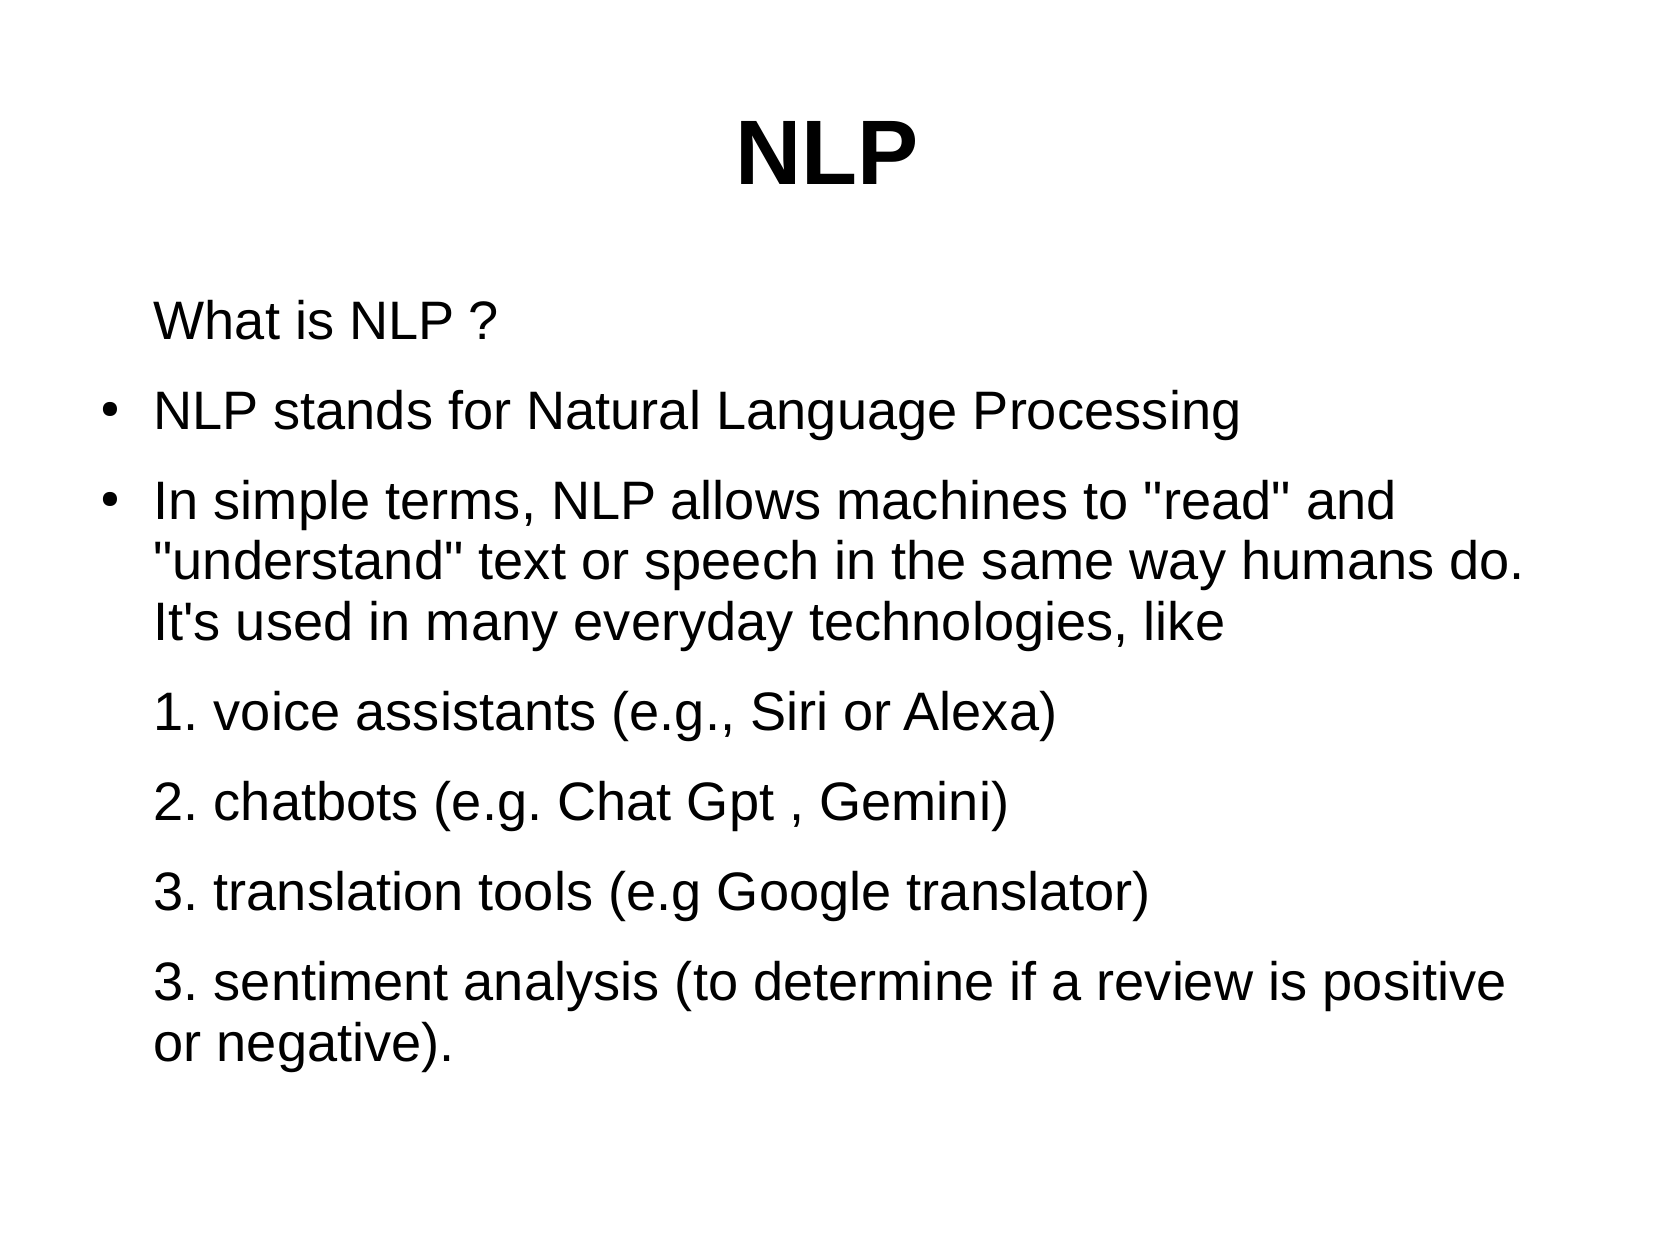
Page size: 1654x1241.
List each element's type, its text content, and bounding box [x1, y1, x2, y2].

list What is NLP ? NLP stands for Natural Language Processing In simple terms, NLP allows machines to "read" and "understand" text or speech in the same way humans do. It's used in many everyday technologies, like 1. voice assistants (e.g., Siri or Alexa) 2. chatbots (e.g. Chat Gpt , Gemini) 3. translation tools (e.g Google translator) 3. sentiment analysis (to determine if a review is positive or negative). [82, 290, 1571, 1241]
title NLP [82, 49, 1571, 257]
